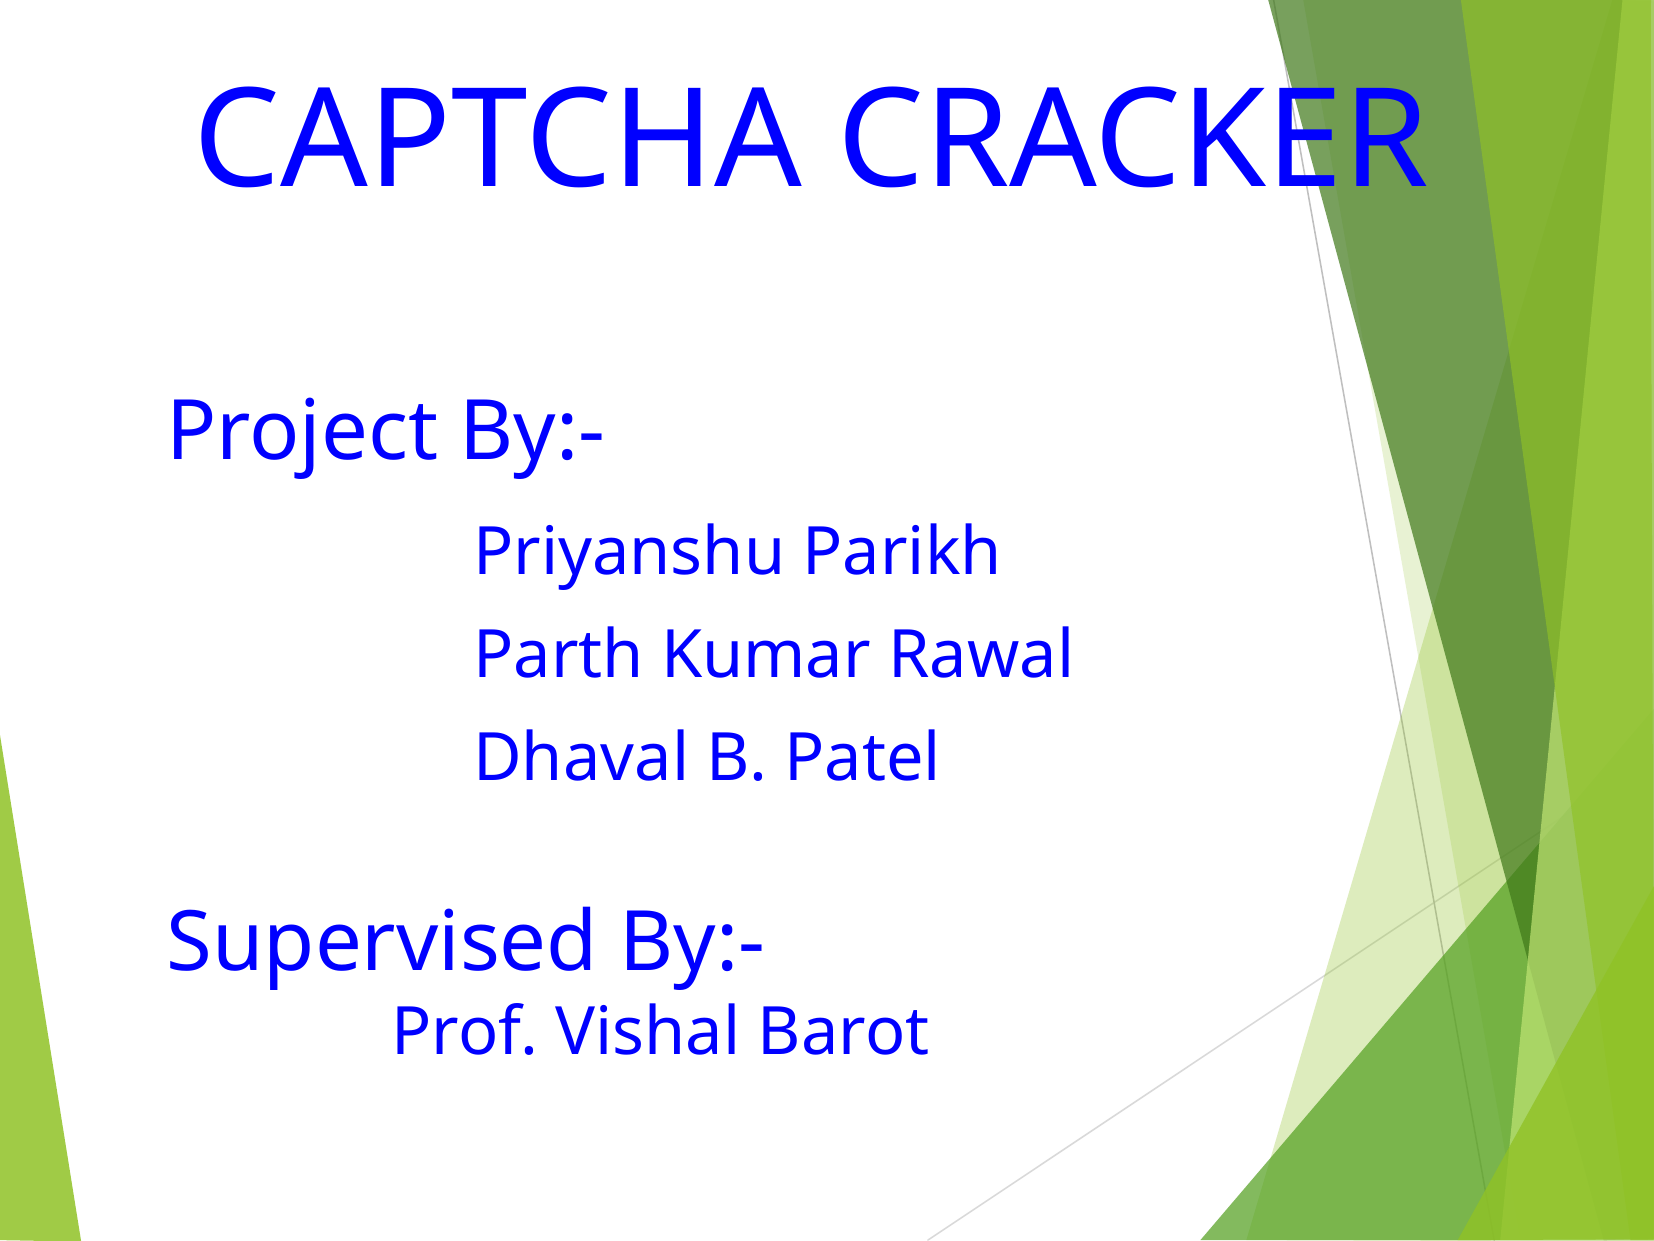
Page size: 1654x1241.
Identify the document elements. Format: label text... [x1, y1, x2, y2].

title CAPTCHA CRACKER [0, 41, 1654, 224]
text_box Project By:- [151, 368, 631, 485]
subtitle Priyanshu Parikh Parth Kumar Rawal Dhaval B. Patel [458, 499, 1299, 803]
text_box Supervised By:- Prof. Vishal Barot [151, 879, 1012, 1077]
